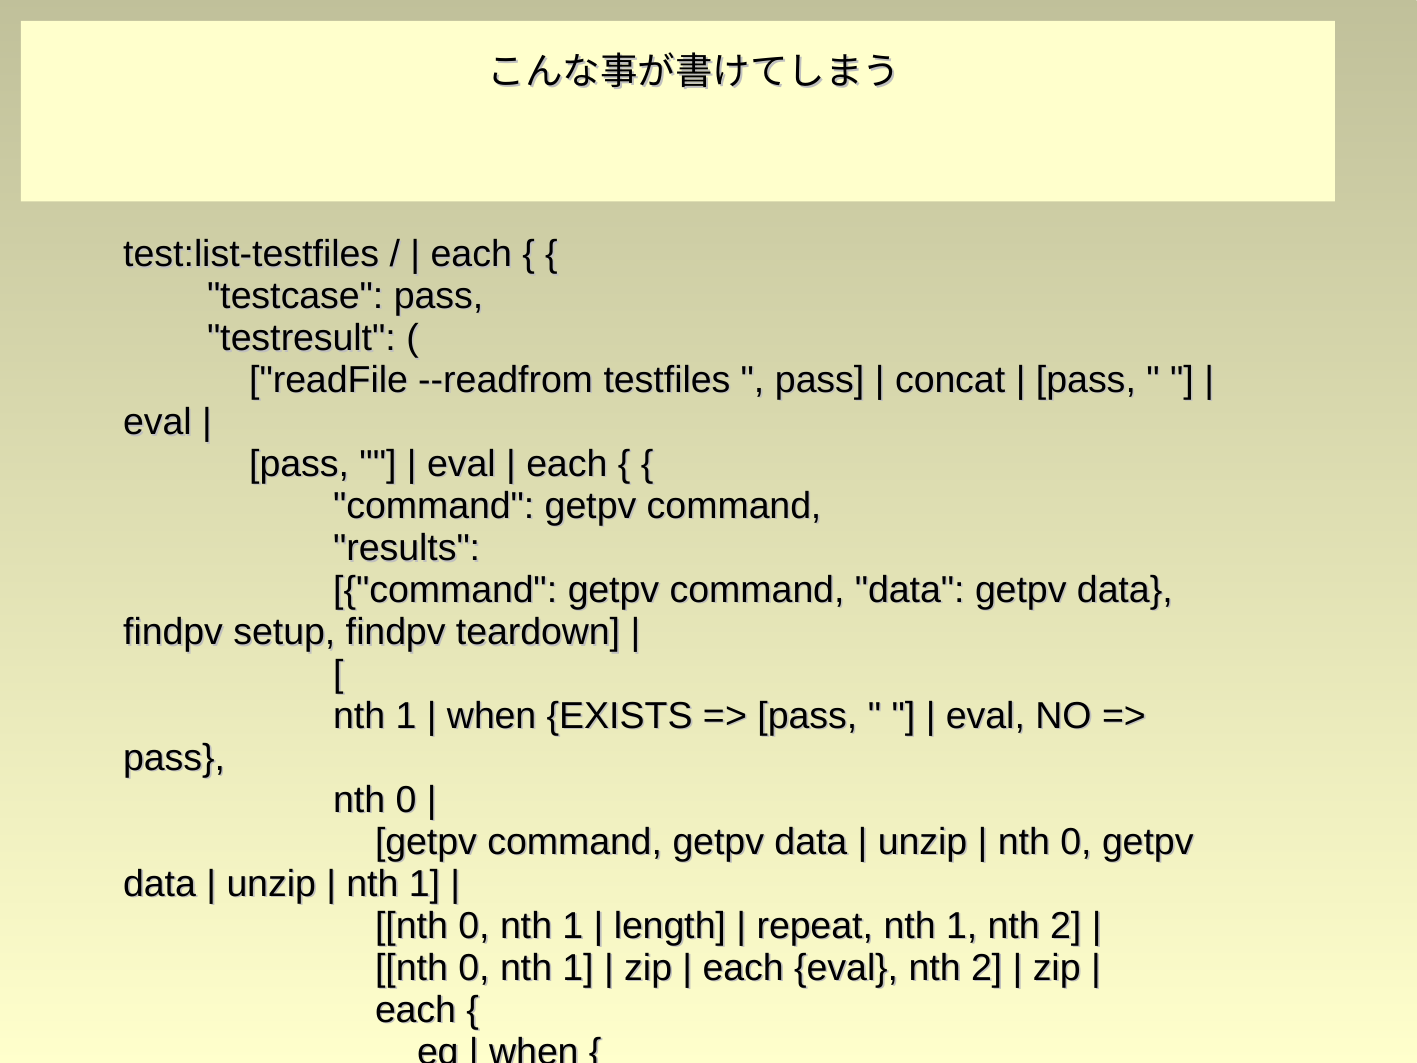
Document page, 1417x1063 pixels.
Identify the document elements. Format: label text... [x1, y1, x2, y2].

text_box [20, 20, 1335, 202]
text_box こんな事が書けてしまう [22, 33, 1365, 180]
text_box test:list-testfiles / | each { { "testcase": pass, "testresult": ( ["readFile --readfrom testfiles ", pass] | concat | [pass, " "] | eval | [pass, ""] | eval | each { { "command": getpv command, "results": [{"command": getpv command, "data": getpv data}, findpv setup, findpv teardown] | [ nth 1 | when {EXISTS => [pass, " "] | eval, NO => pass}, nth 0 | [getpv command, getpv data | unzip | nth 0, getpv data | unzip | nth 1] | [[nth 0, nth 1 | length] | repeat, nth 1, nth 2] | [[nth 0, nth 1] | zip | each {eval}, nth 2] | zip | each { eq | when { "Same" => "[OK]", "Diff" => ["[NG] ", toString] | concat, } } | enumerate, nth 2] | [nth 2 | when {EXISTS => [pass, " "] | eval, NO => pass}, nth 1] | nth 1 } } ) } | expand testresult.txt } | concat | chop [108, 225, 1248, 1063]
